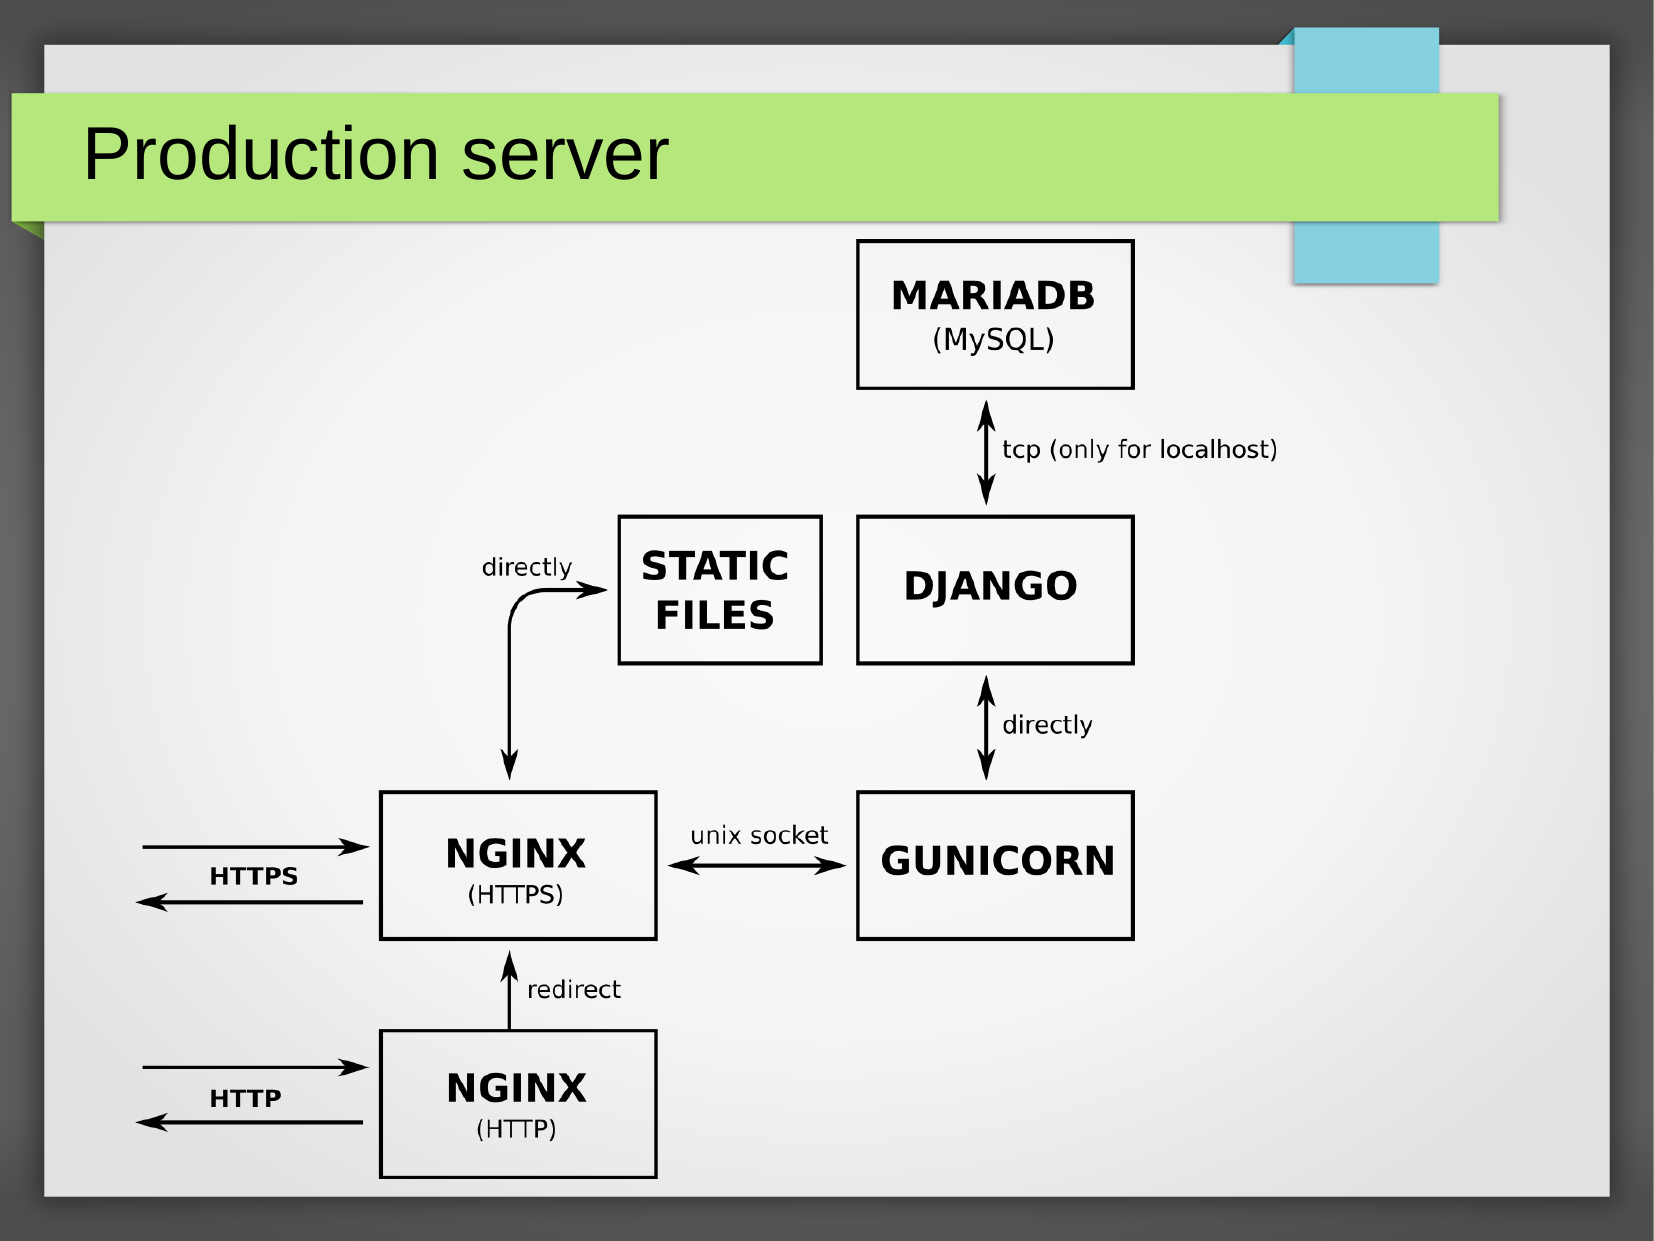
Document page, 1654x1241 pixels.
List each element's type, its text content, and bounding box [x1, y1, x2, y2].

title Production server [82, 94, 1264, 213]
picture [0, 0, 1654, 1241]
